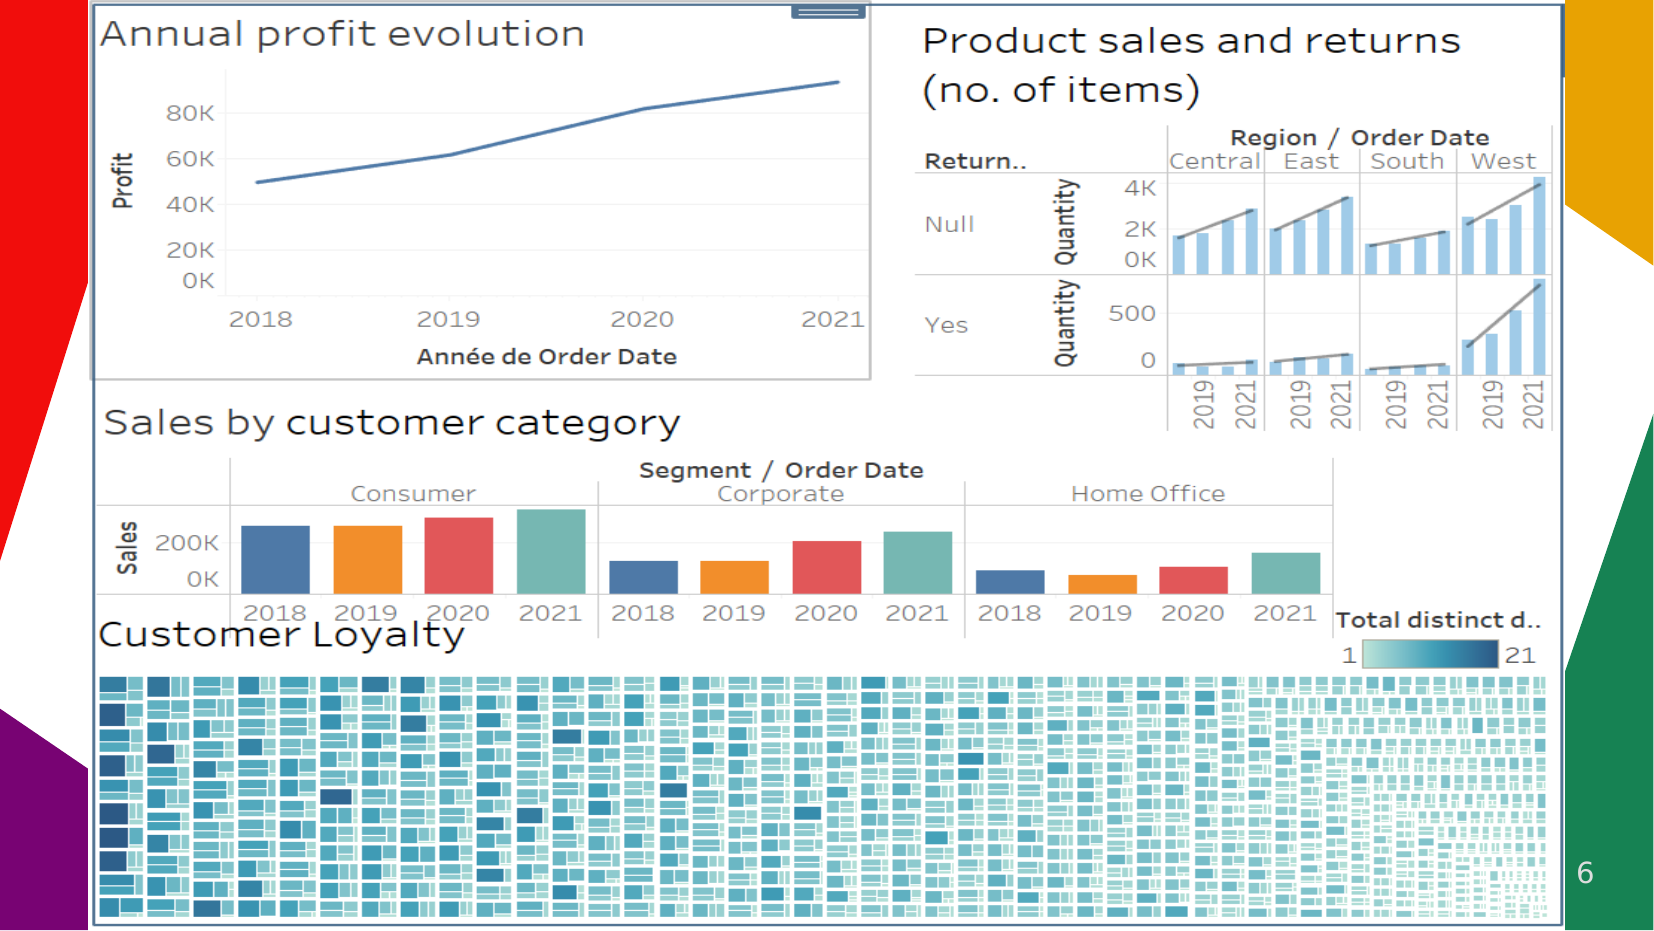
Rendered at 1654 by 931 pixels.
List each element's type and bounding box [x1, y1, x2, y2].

picture [88, 0, 1565, 931]
